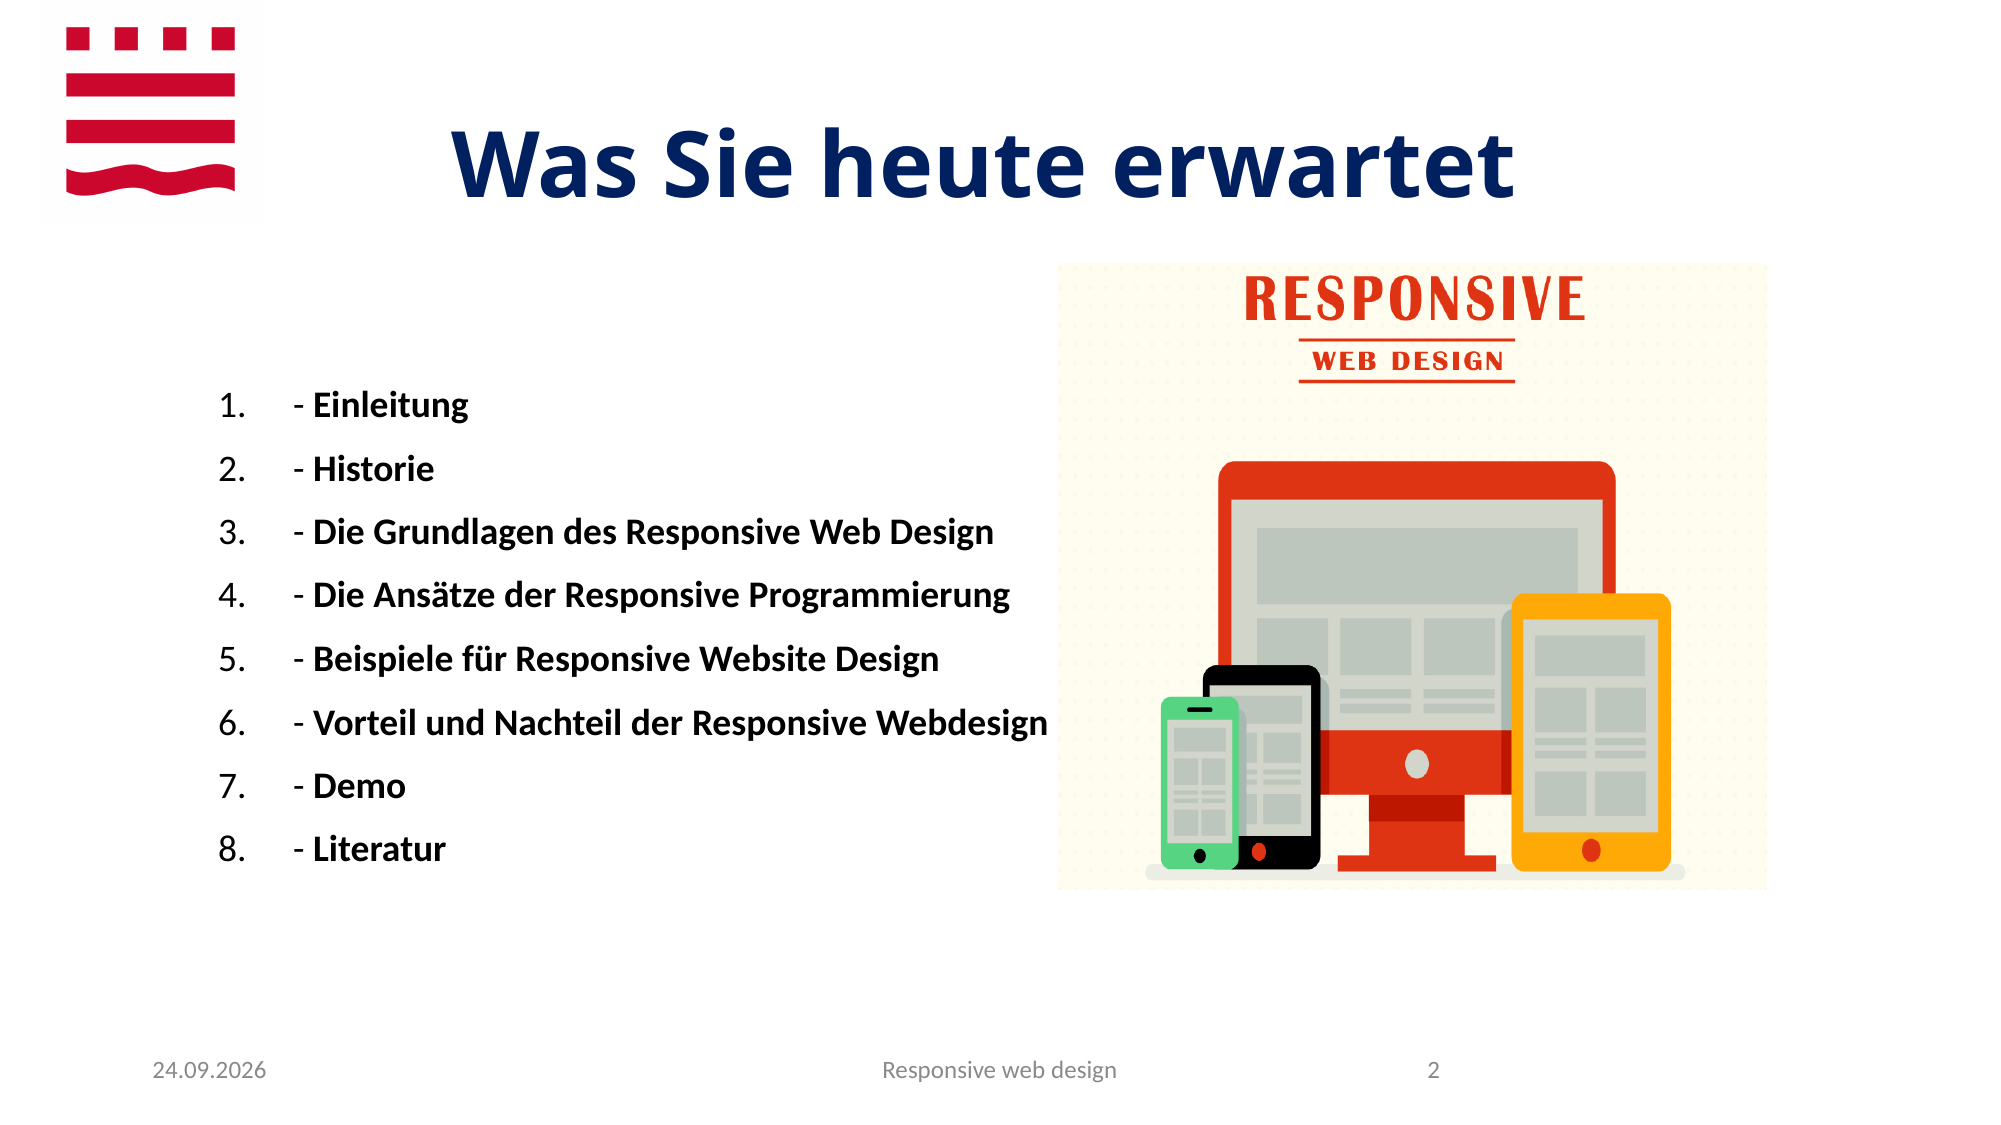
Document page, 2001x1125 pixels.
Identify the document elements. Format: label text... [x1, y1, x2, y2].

text_box [1412, 1042, 1863, 1103]
picture [1058, 263, 1767, 890]
subtitle - Einleitung - Historie - Die Grundlagen des Responsive Web Design - Die Ansätze der Responsive Programmierung - Beispiele für Responsive Website Design - Vorteil und Nachteil der Responsive Webdesign - Demo - Literatur [187, 263, 1863, 1005]
picture [38, 0, 264, 225]
title Was Sie heute erwartet [340, 32, 1604, 225]
text_box Responsive web design [662, 1042, 1338, 1103]
text_box 2017/4/30 [137, 1042, 588, 1103]
